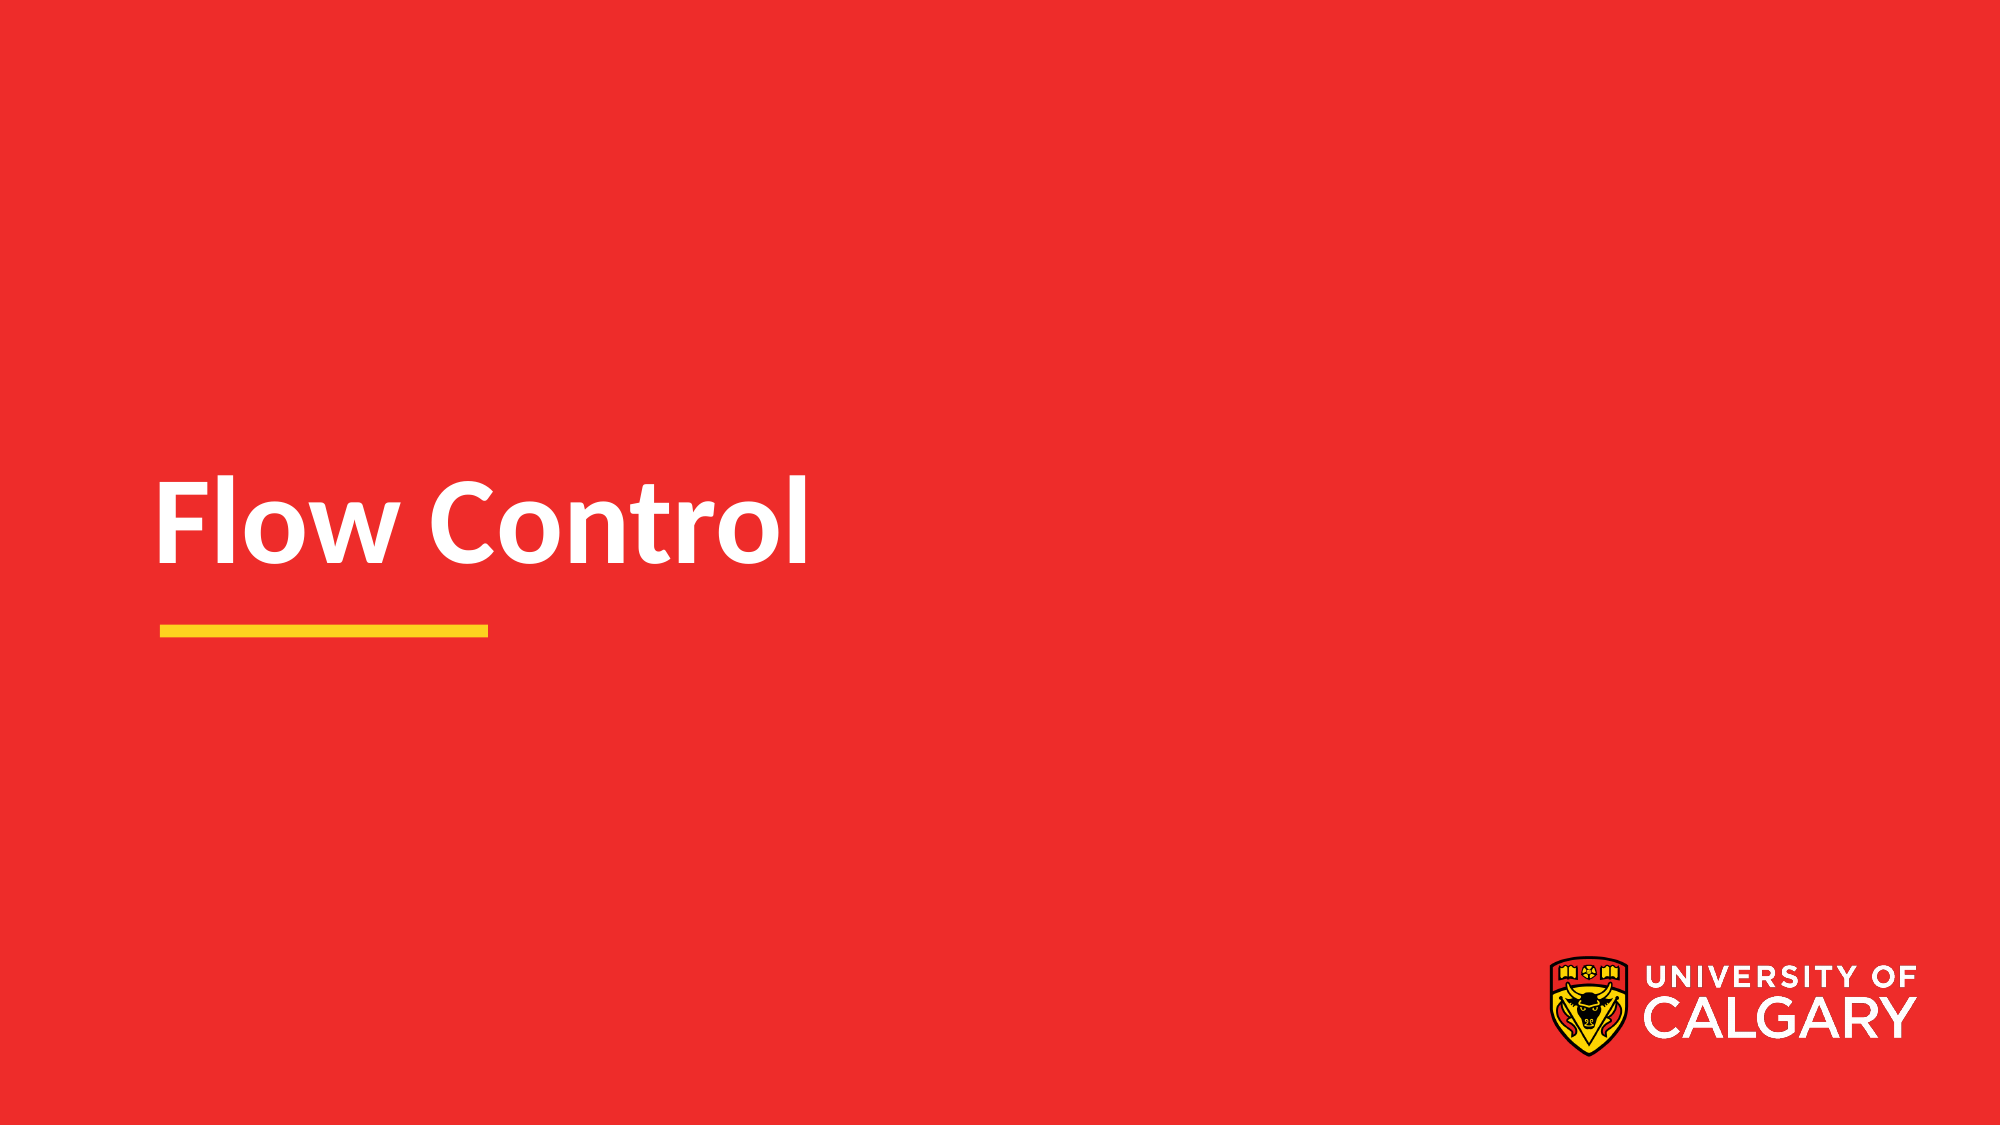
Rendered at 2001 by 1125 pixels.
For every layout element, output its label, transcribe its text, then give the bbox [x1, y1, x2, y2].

picture [1508, 924, 1958, 1079]
title Flow Control [138, 160, 1639, 598]
